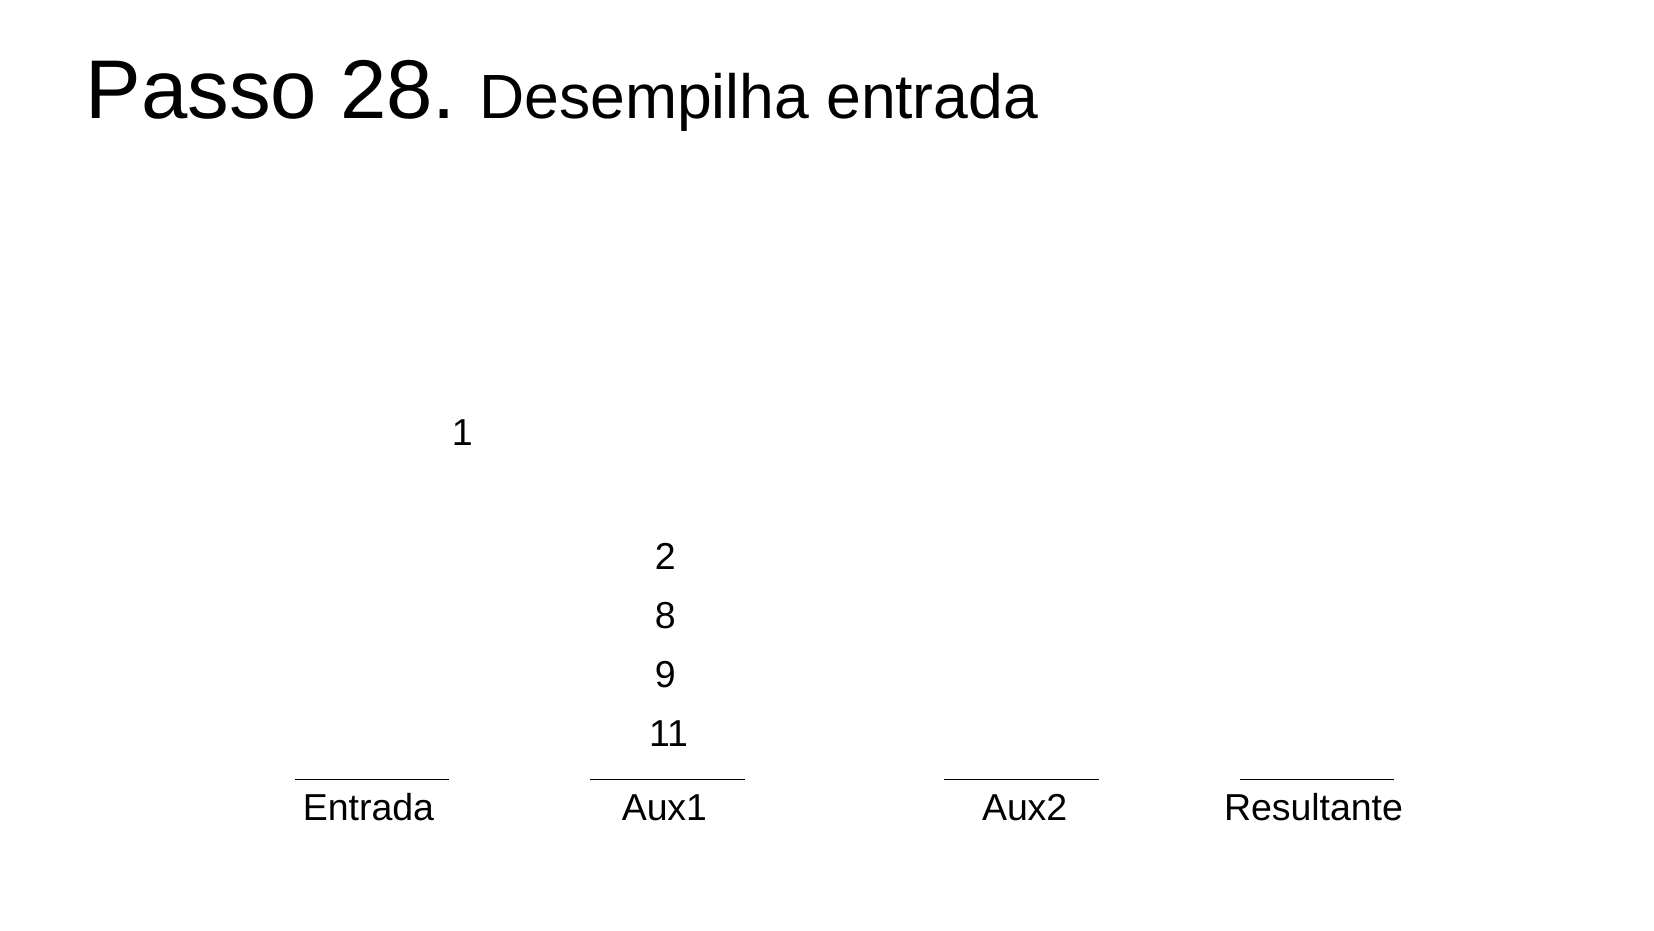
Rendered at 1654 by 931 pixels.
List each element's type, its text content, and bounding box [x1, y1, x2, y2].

text_box 2 [640, 527, 709, 585]
text_box 9 [640, 645, 709, 703]
text_box Entrada [288, 779, 449, 837]
text_box Aux1 [607, 780, 723, 837]
text_box Aux2 [967, 780, 1083, 837]
text_box 11 [634, 705, 703, 762]
text_box 1 [437, 403, 488, 461]
text_box 8 [640, 586, 709, 644]
text_box Passo 28. Desempilha entrada [70, 35, 1583, 353]
text_box Resultante [1209, 779, 1418, 837]
